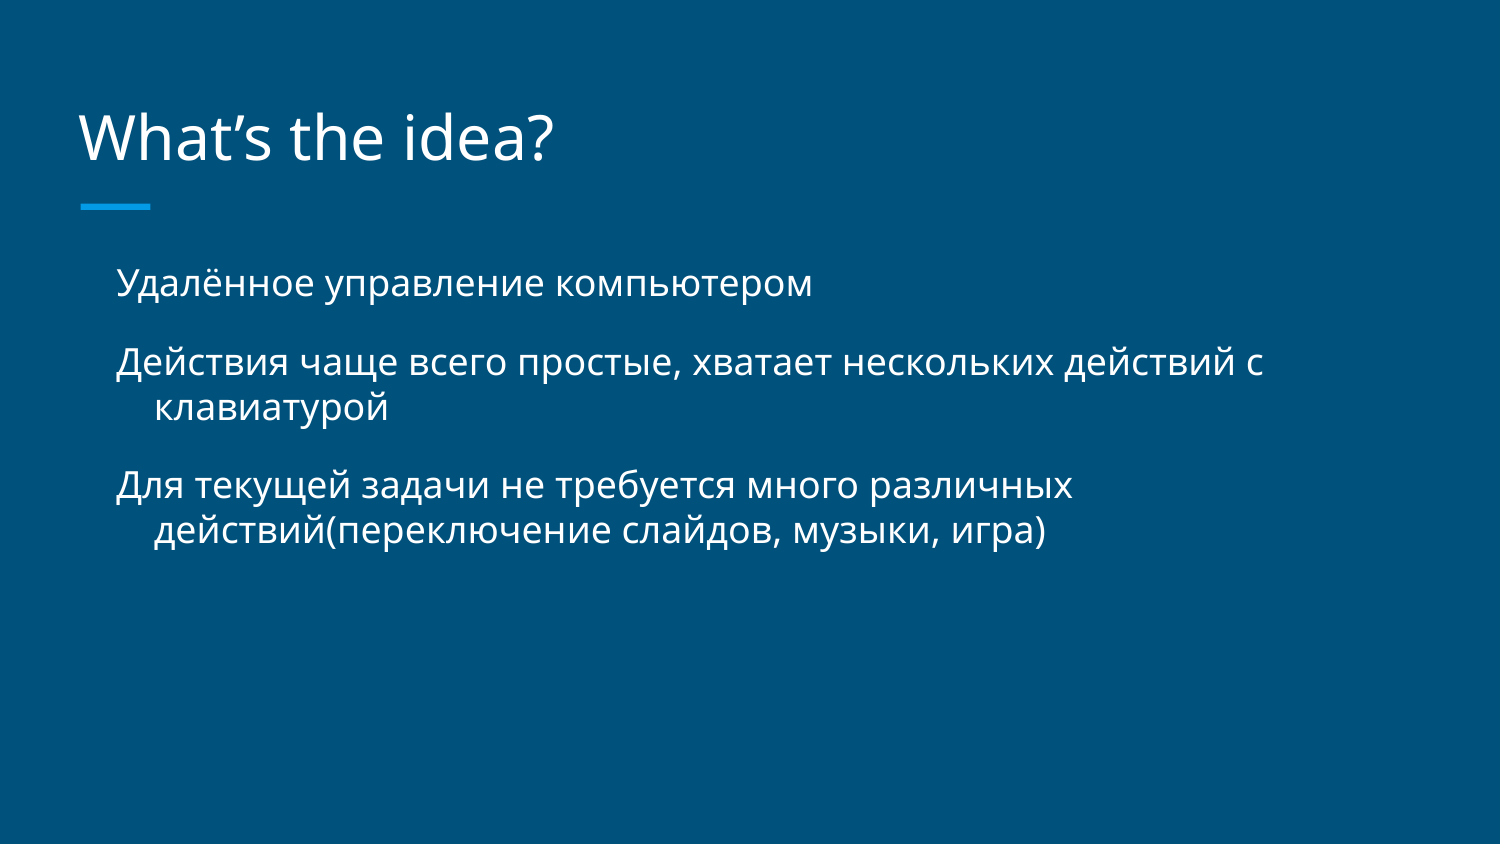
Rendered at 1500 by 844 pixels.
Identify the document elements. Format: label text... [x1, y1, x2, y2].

title What’s the idea? [63, 75, 1437, 188]
list Удалённое управление компьютером Действия чаще всего простые, хватает нескольких действий с клавиатурой Для текущей задачи не требуется много различных действий(переключение слайдов, музыки, игра) [63, 244, 1437, 750]
